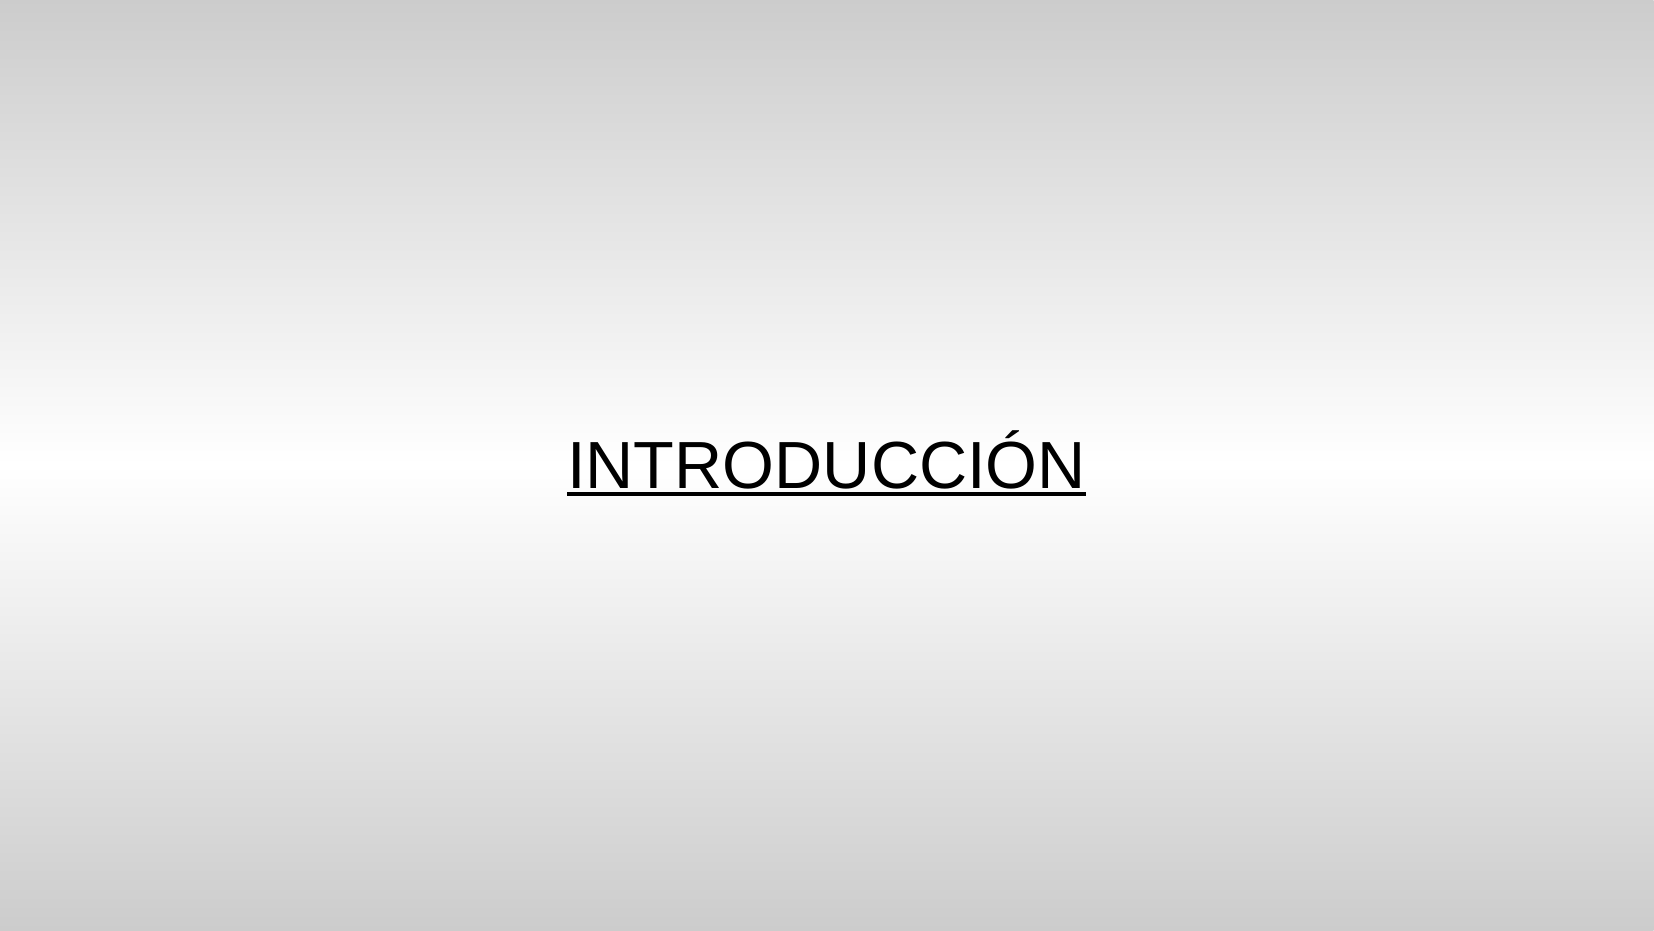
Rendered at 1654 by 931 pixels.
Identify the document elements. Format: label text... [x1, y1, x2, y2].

text_box INTRODUCCIÓN [0, 0, 1654, 931]
